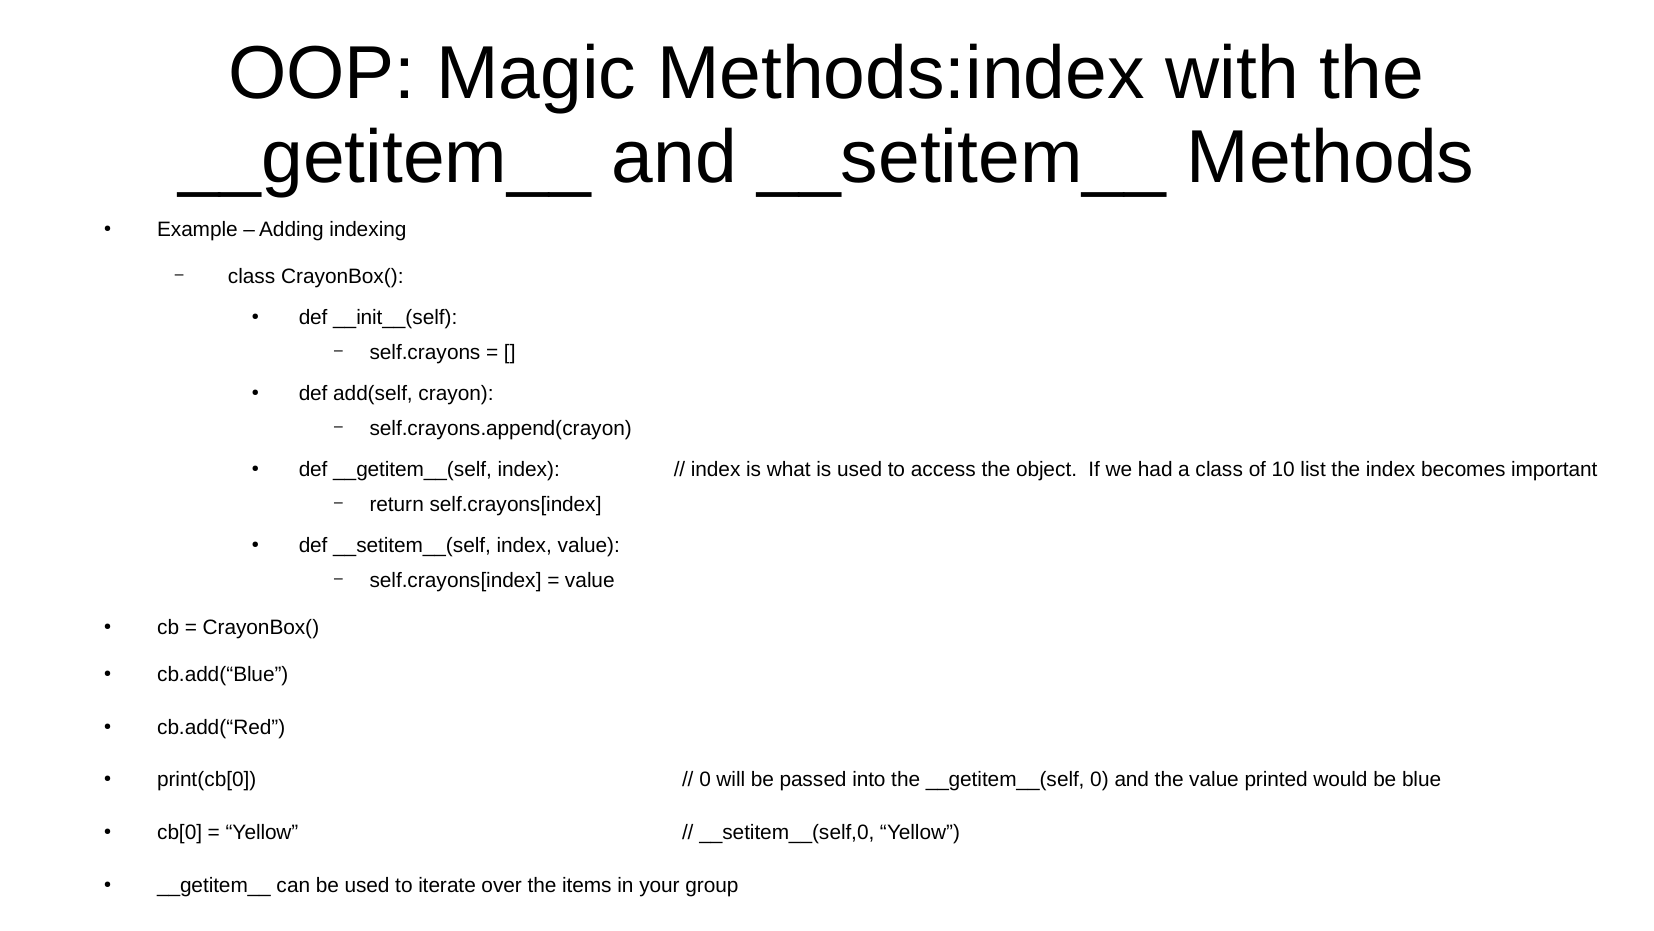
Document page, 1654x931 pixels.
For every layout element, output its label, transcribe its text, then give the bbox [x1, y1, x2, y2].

list Example – Adding indexing class CrayonBox(): def __init__(self): self.crayons = [] def add(self, crayon): self.crayons.append(crayon) def __getitem__(self, index): // index is what is used to access the object. If we had a class of 10 list the index becomes important return self.crayons[index] def __setitem__(self, index, value): self.crayons[index] = value cb = CrayonBox() cb.add(“Blue”) cb.add(“Red”) print(cb[0]) // 0 will be passed into the __getitem__(self, 0) and the value printed would be blue cb[0] = “Yellow” // __setitem__(self,0, “Yellow”) __getitem__ can be used to iterate over the items in your group [86, 217, 1654, 916]
title OOP: Magic Methods:index with the __getitem__ and __setitem__ Methods [82, 30, 1571, 199]
